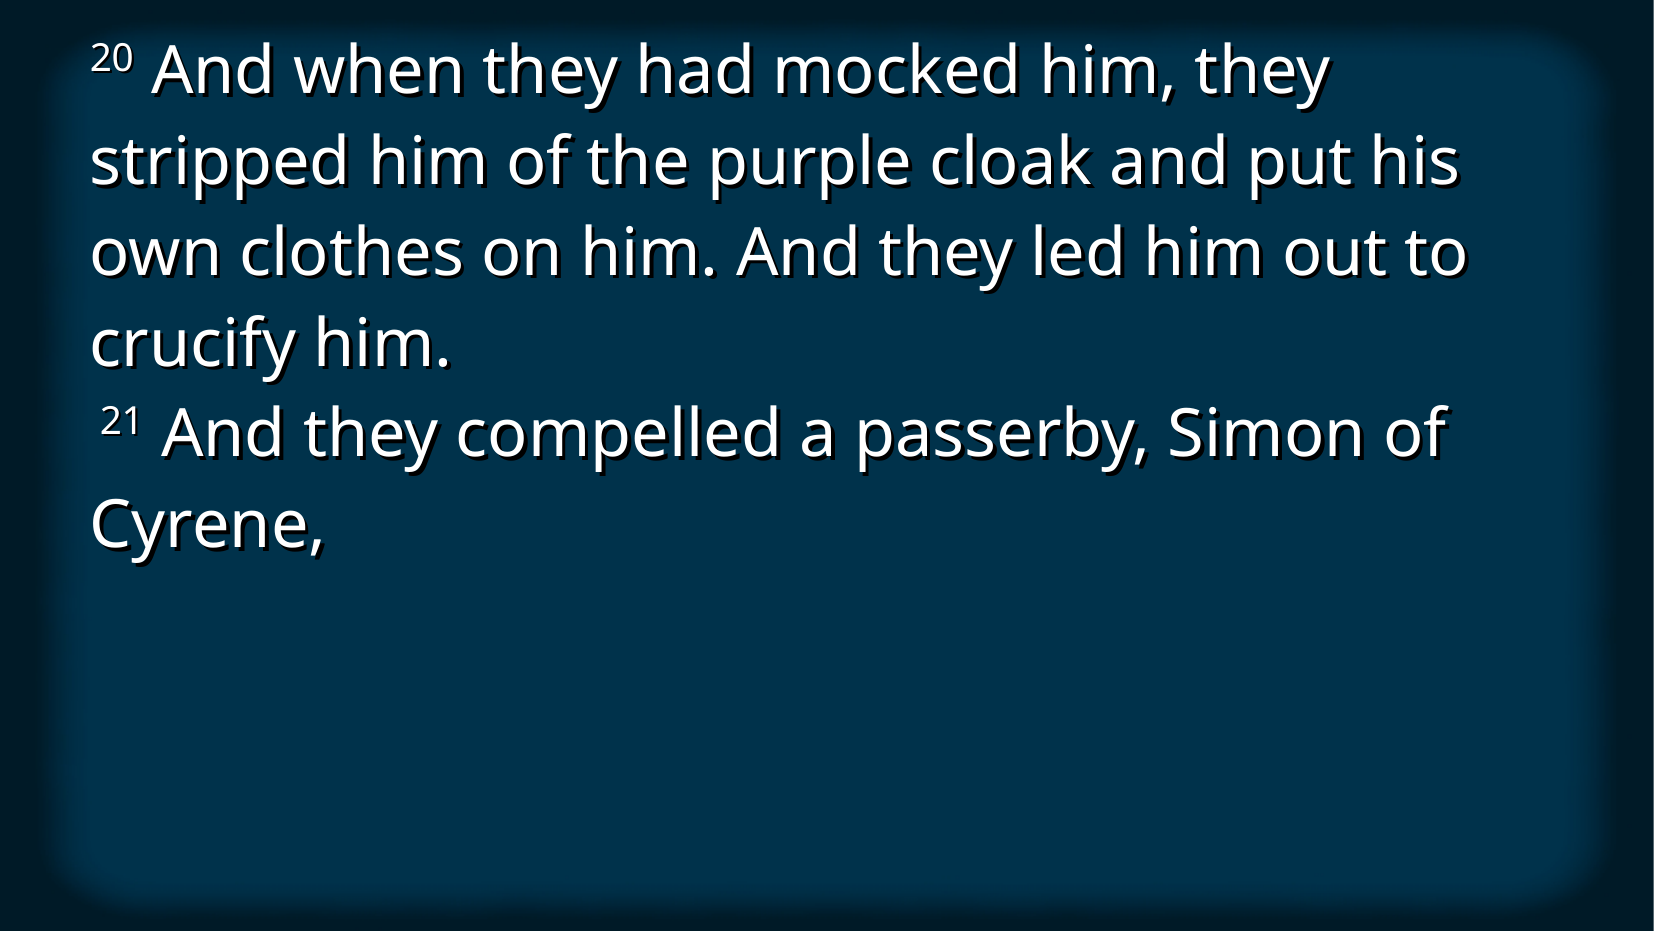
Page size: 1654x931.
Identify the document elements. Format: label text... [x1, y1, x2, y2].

picture [0, 0, 1654, 931]
text_box 20 And when they had mocked him, they stripped him of the purple cloak and put his own clothes on him. And they led him out to crucify him. 21 And they compelled a passerby, Simon of Cyrene, [75, 15, 1576, 474]
